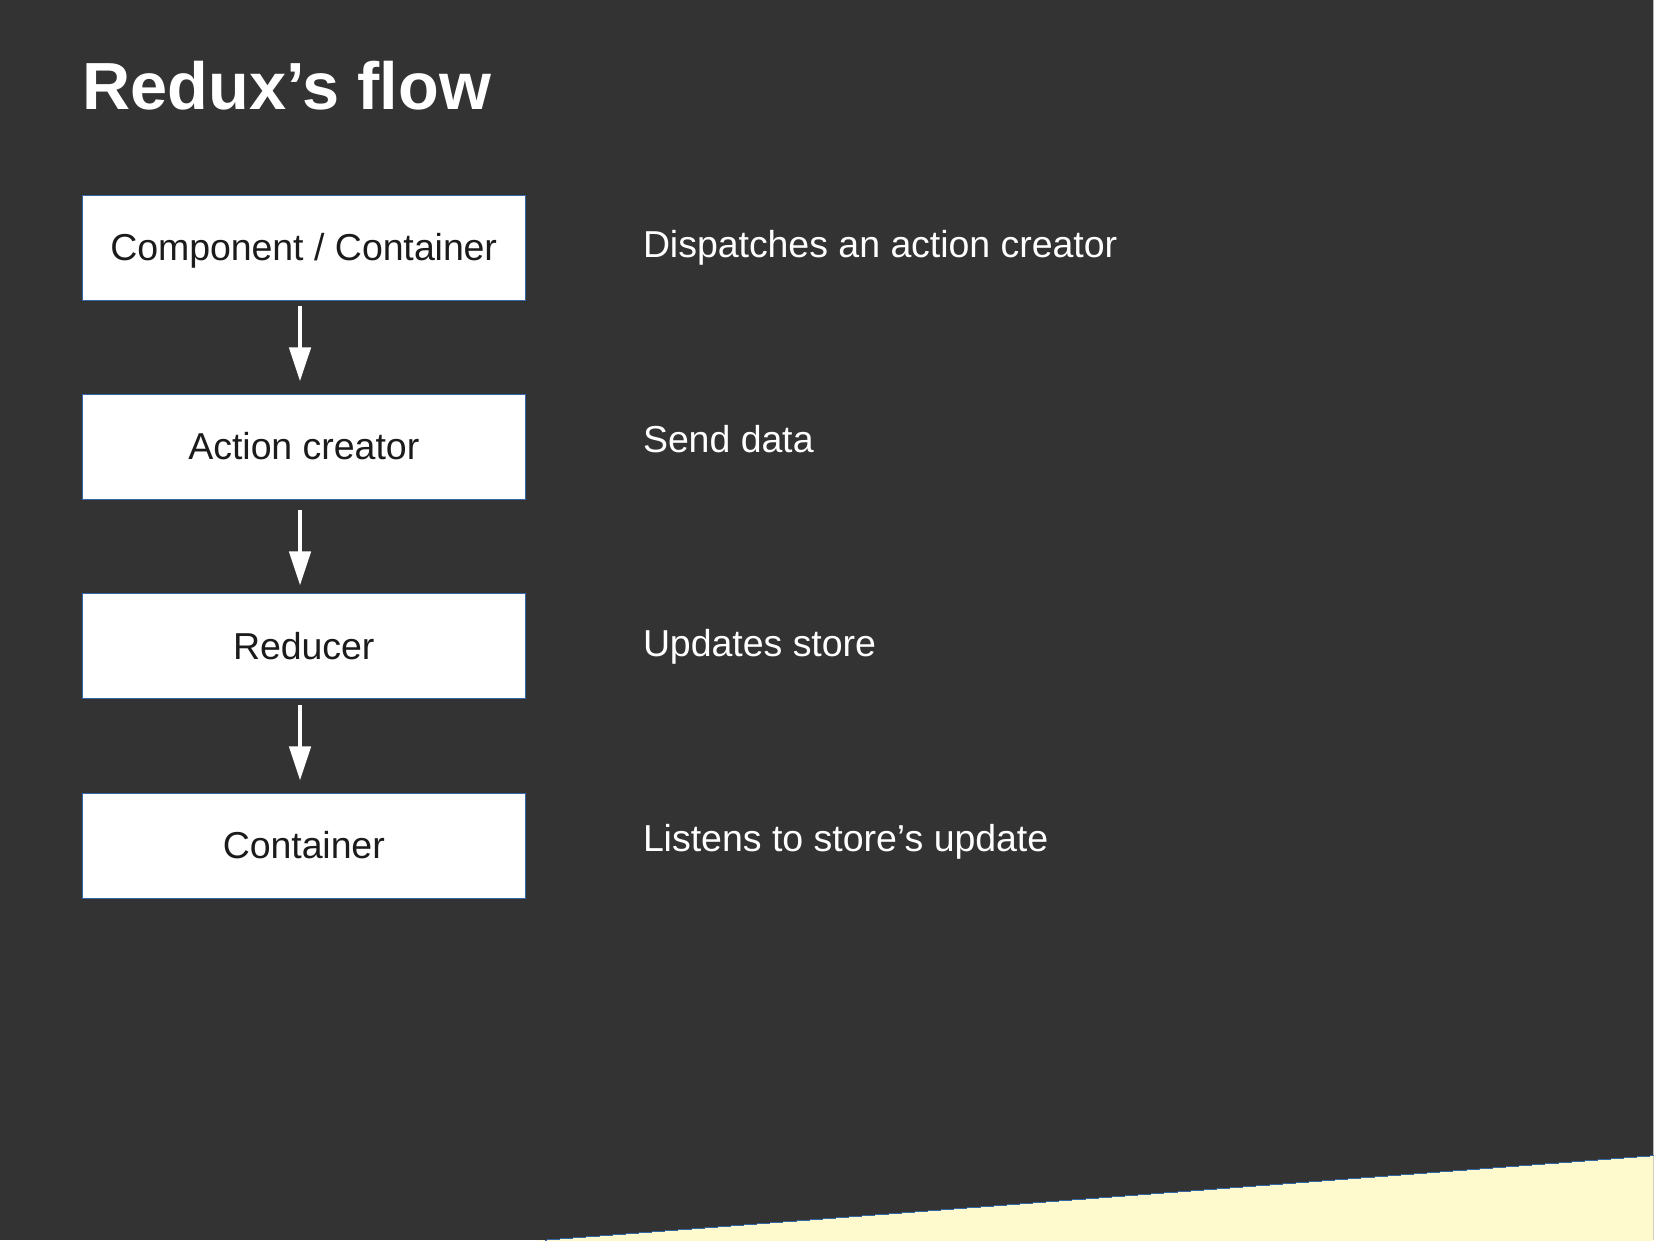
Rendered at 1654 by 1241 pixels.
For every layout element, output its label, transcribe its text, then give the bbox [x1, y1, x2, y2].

text_box Action creator [82, 394, 526, 500]
text_box Container [82, 793, 526, 899]
text_box Component / Container [82, 195, 526, 301]
text_box Dispatches an action creator [628, 216, 1184, 277]
text_box Reducer [82, 593, 526, 699]
text_box Updates store [628, 615, 1184, 676]
text_box Send data [628, 411, 1184, 472]
text_box [533, 1155, 1654, 1241]
title Redux’s flow [82, 49, 571, 125]
text_box Listens to store’s update [628, 810, 1184, 871]
